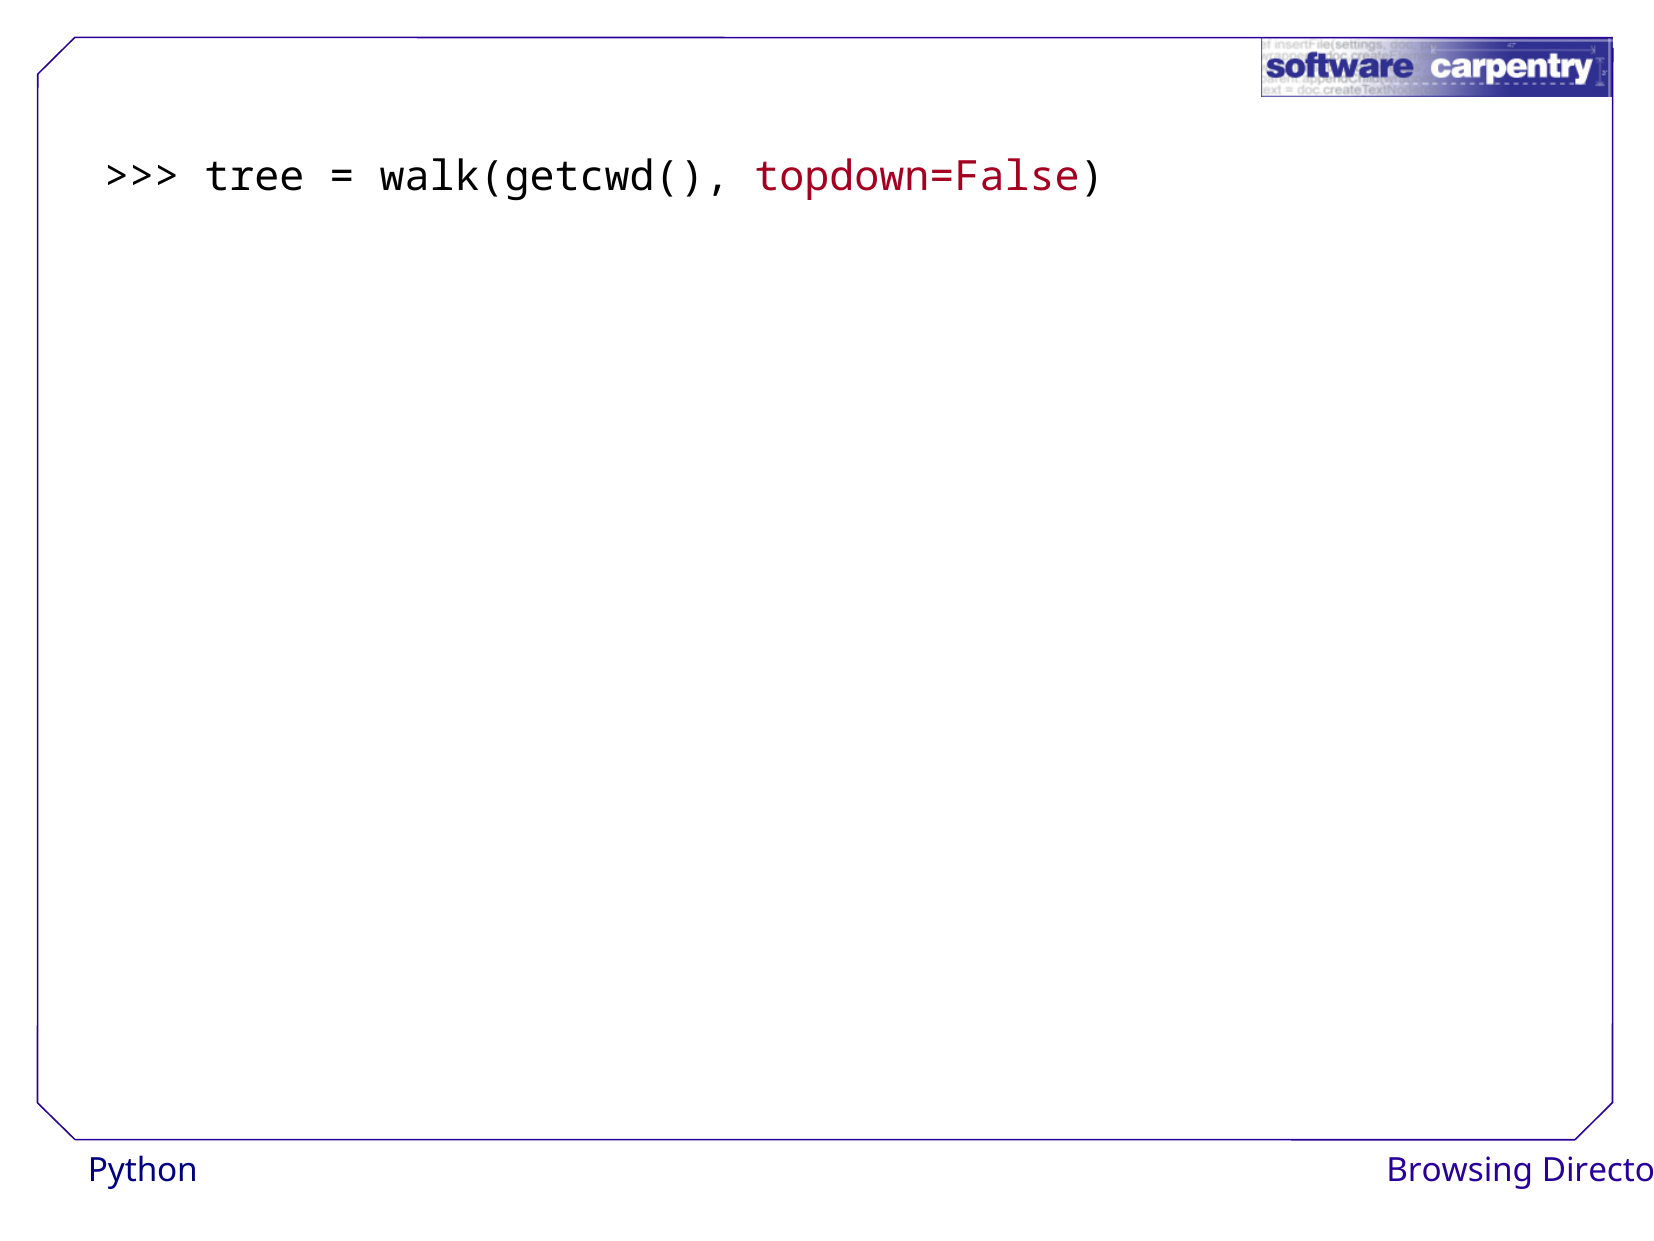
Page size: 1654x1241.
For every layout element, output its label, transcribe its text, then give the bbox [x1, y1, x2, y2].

text_box >>> tree = walk(getcwd(), topdown=False) [89, 128, 1512, 1037]
picture [1261, 39, 1613, 97]
